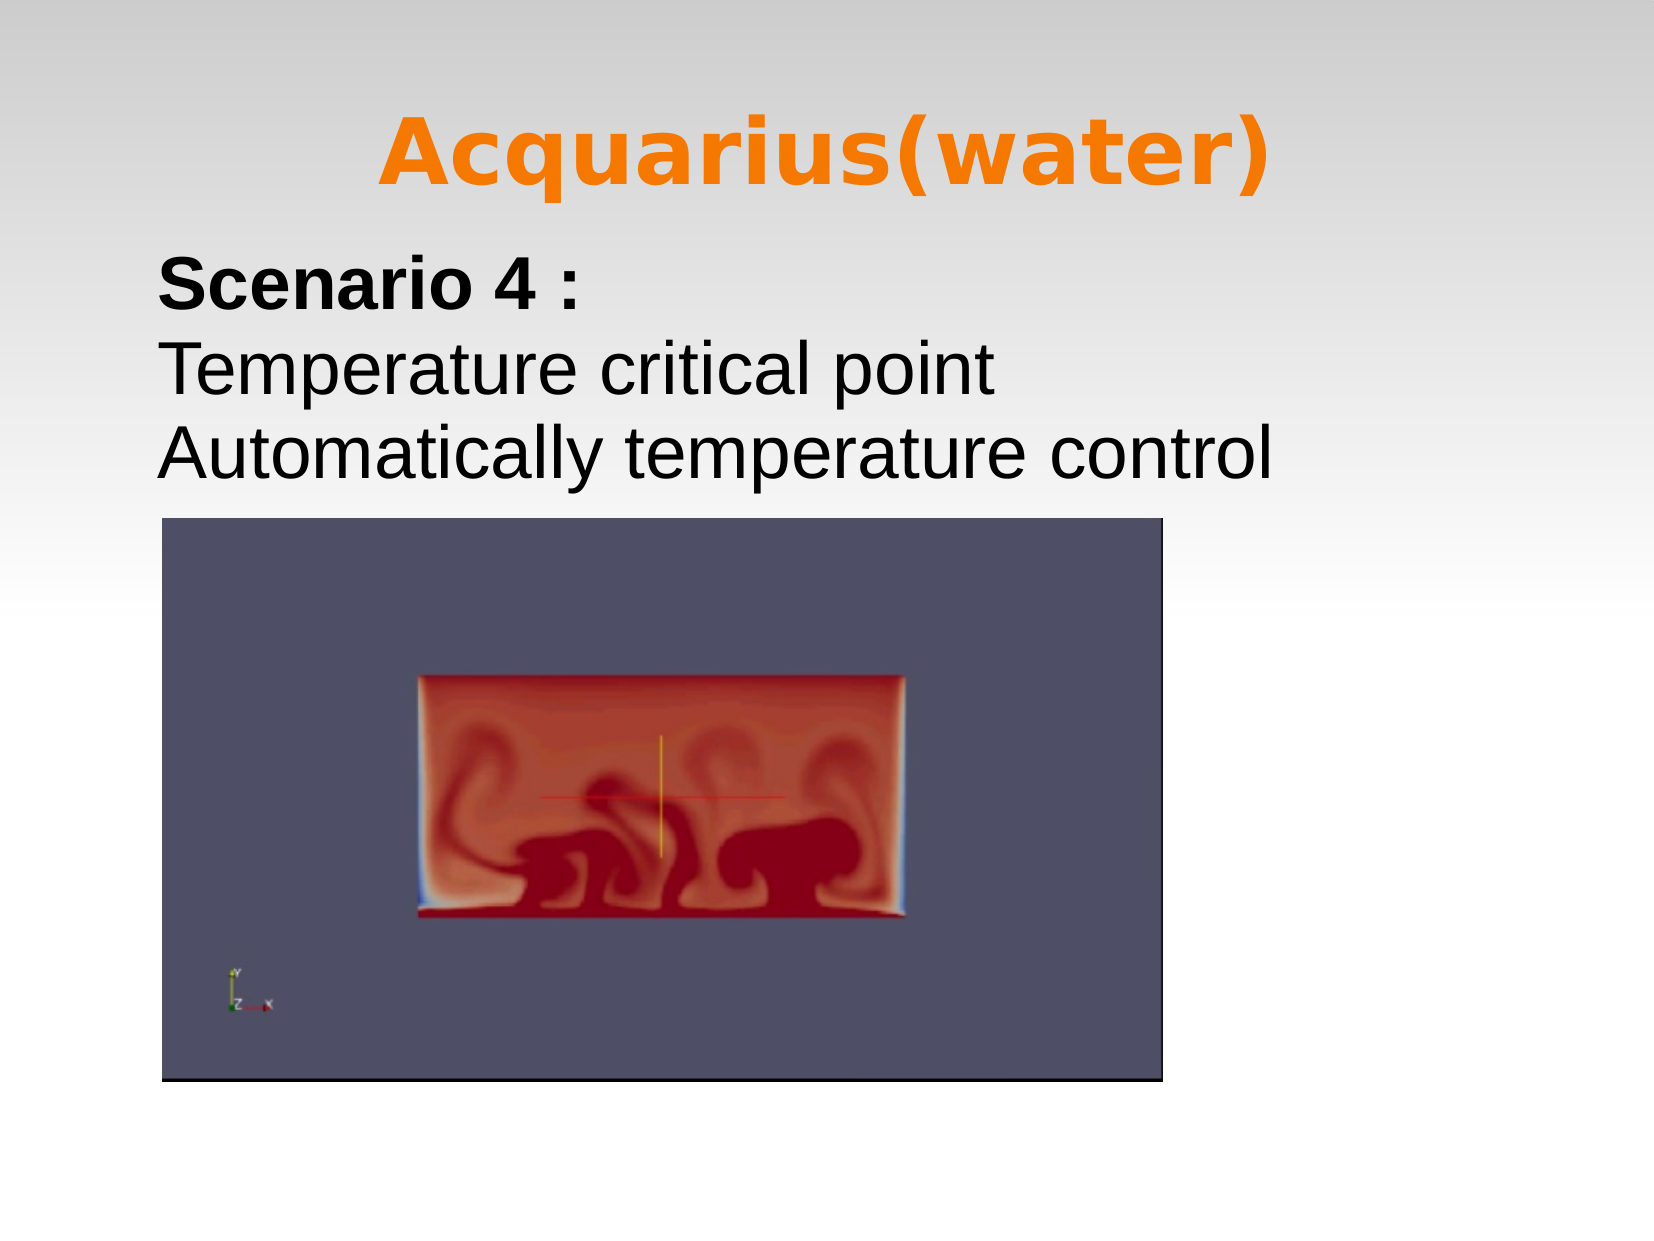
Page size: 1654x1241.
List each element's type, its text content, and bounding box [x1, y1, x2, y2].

title Acquarius(water) [82, 49, 1571, 257]
picture [162, 518, 1163, 1082]
text_box Scenario 4 : Temperature critical point Automatically temperature control [143, 234, 1291, 502]
